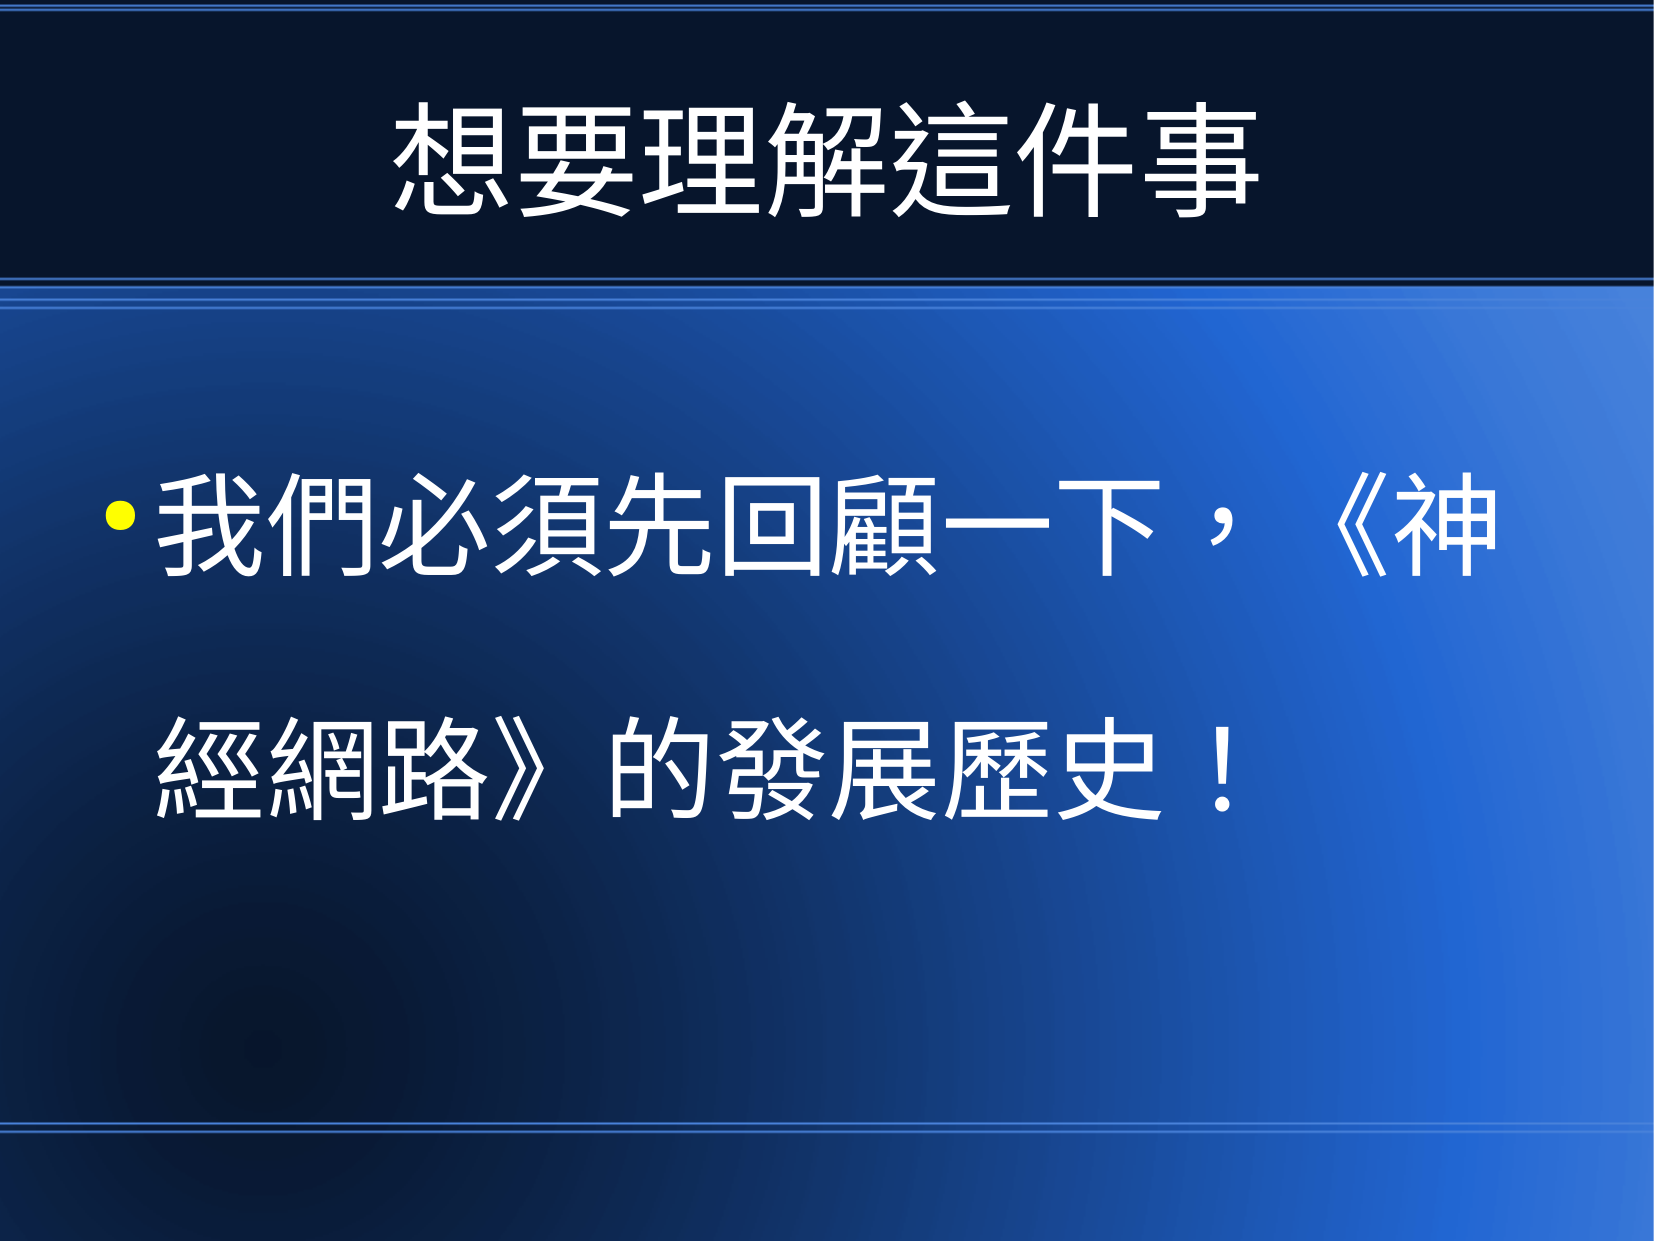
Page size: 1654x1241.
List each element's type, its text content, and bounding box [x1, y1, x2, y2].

title 想要理解這件事 [82, 49, 1571, 257]
list 我們必須先回顧一下，《神經網路》的發展歷史！ [82, 355, 1571, 1241]
picture [0, 0, 1654, 1241]
